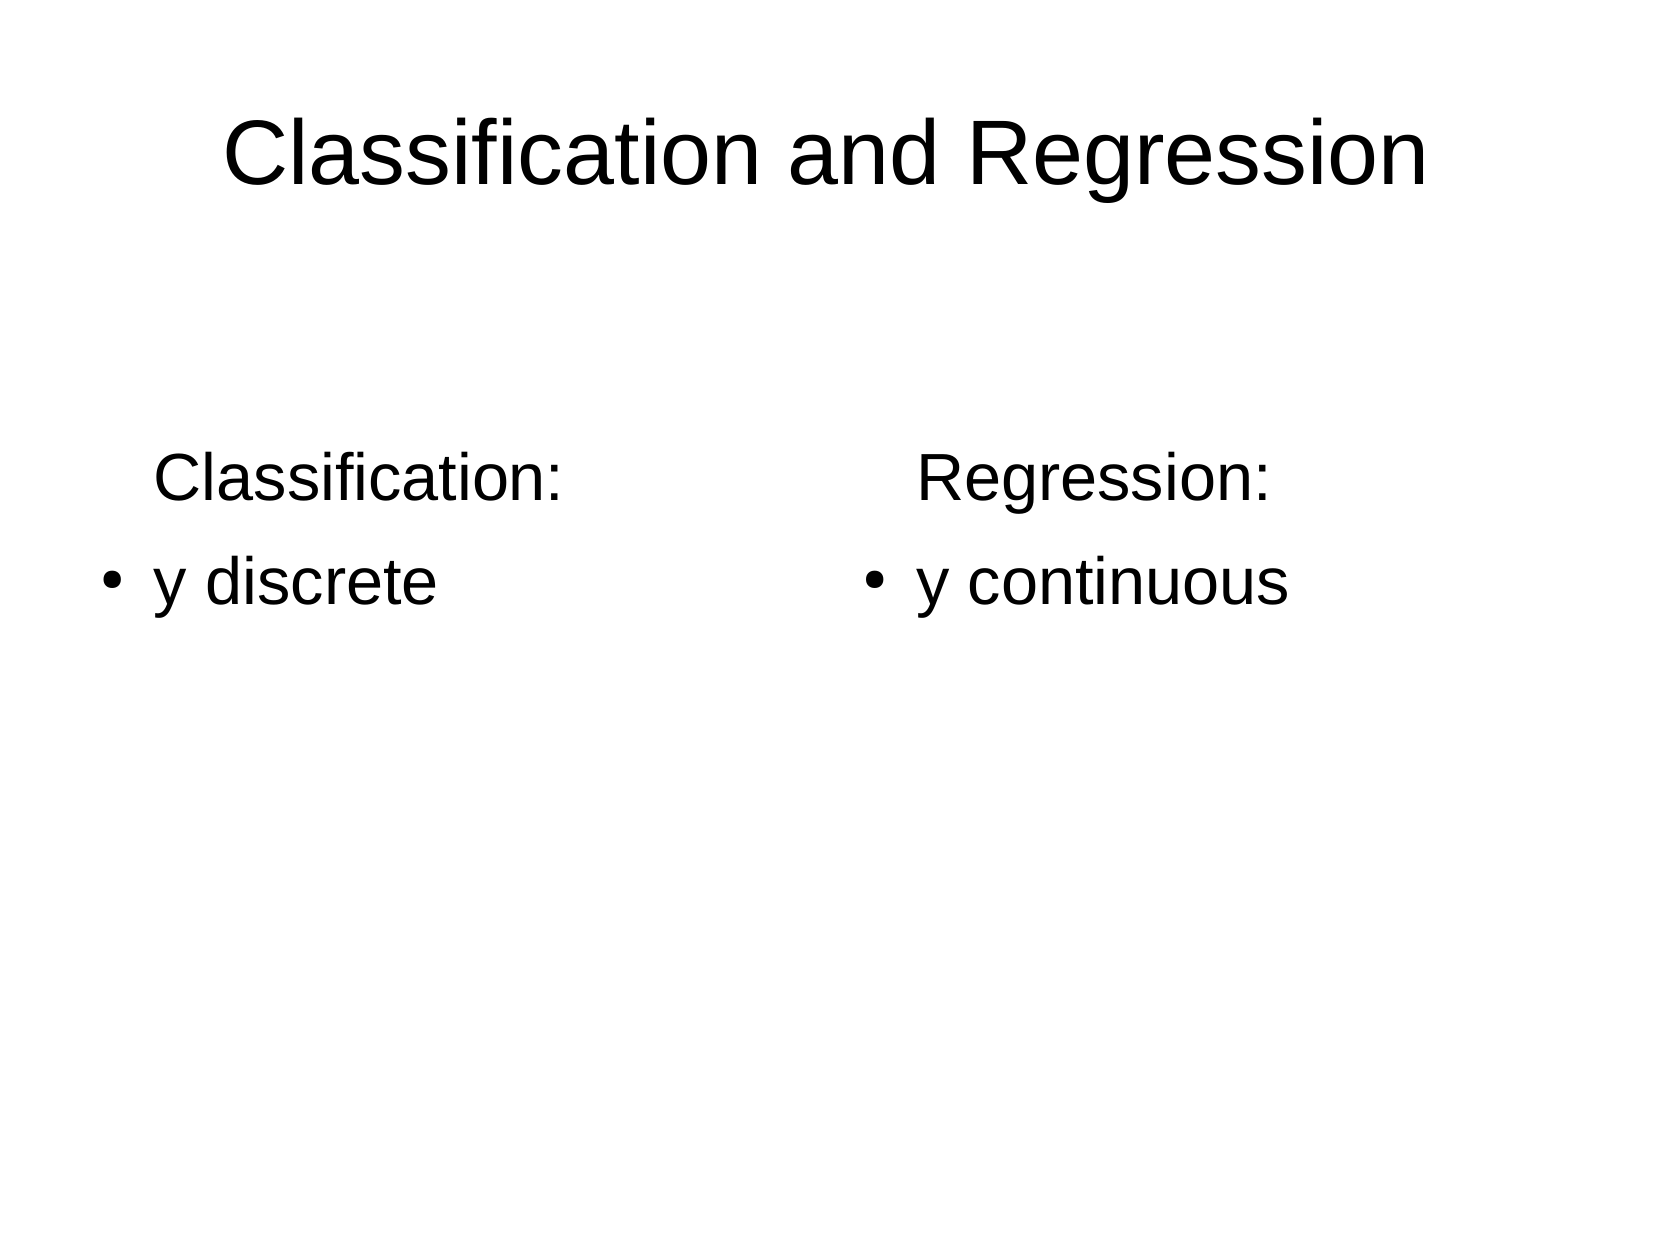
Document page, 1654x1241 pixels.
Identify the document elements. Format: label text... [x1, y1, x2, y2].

list Classification: y discrete [82, 290, 809, 1010]
title Classification and Regression [82, 49, 1571, 257]
list Regression: y continuous [845, 290, 1572, 1010]
